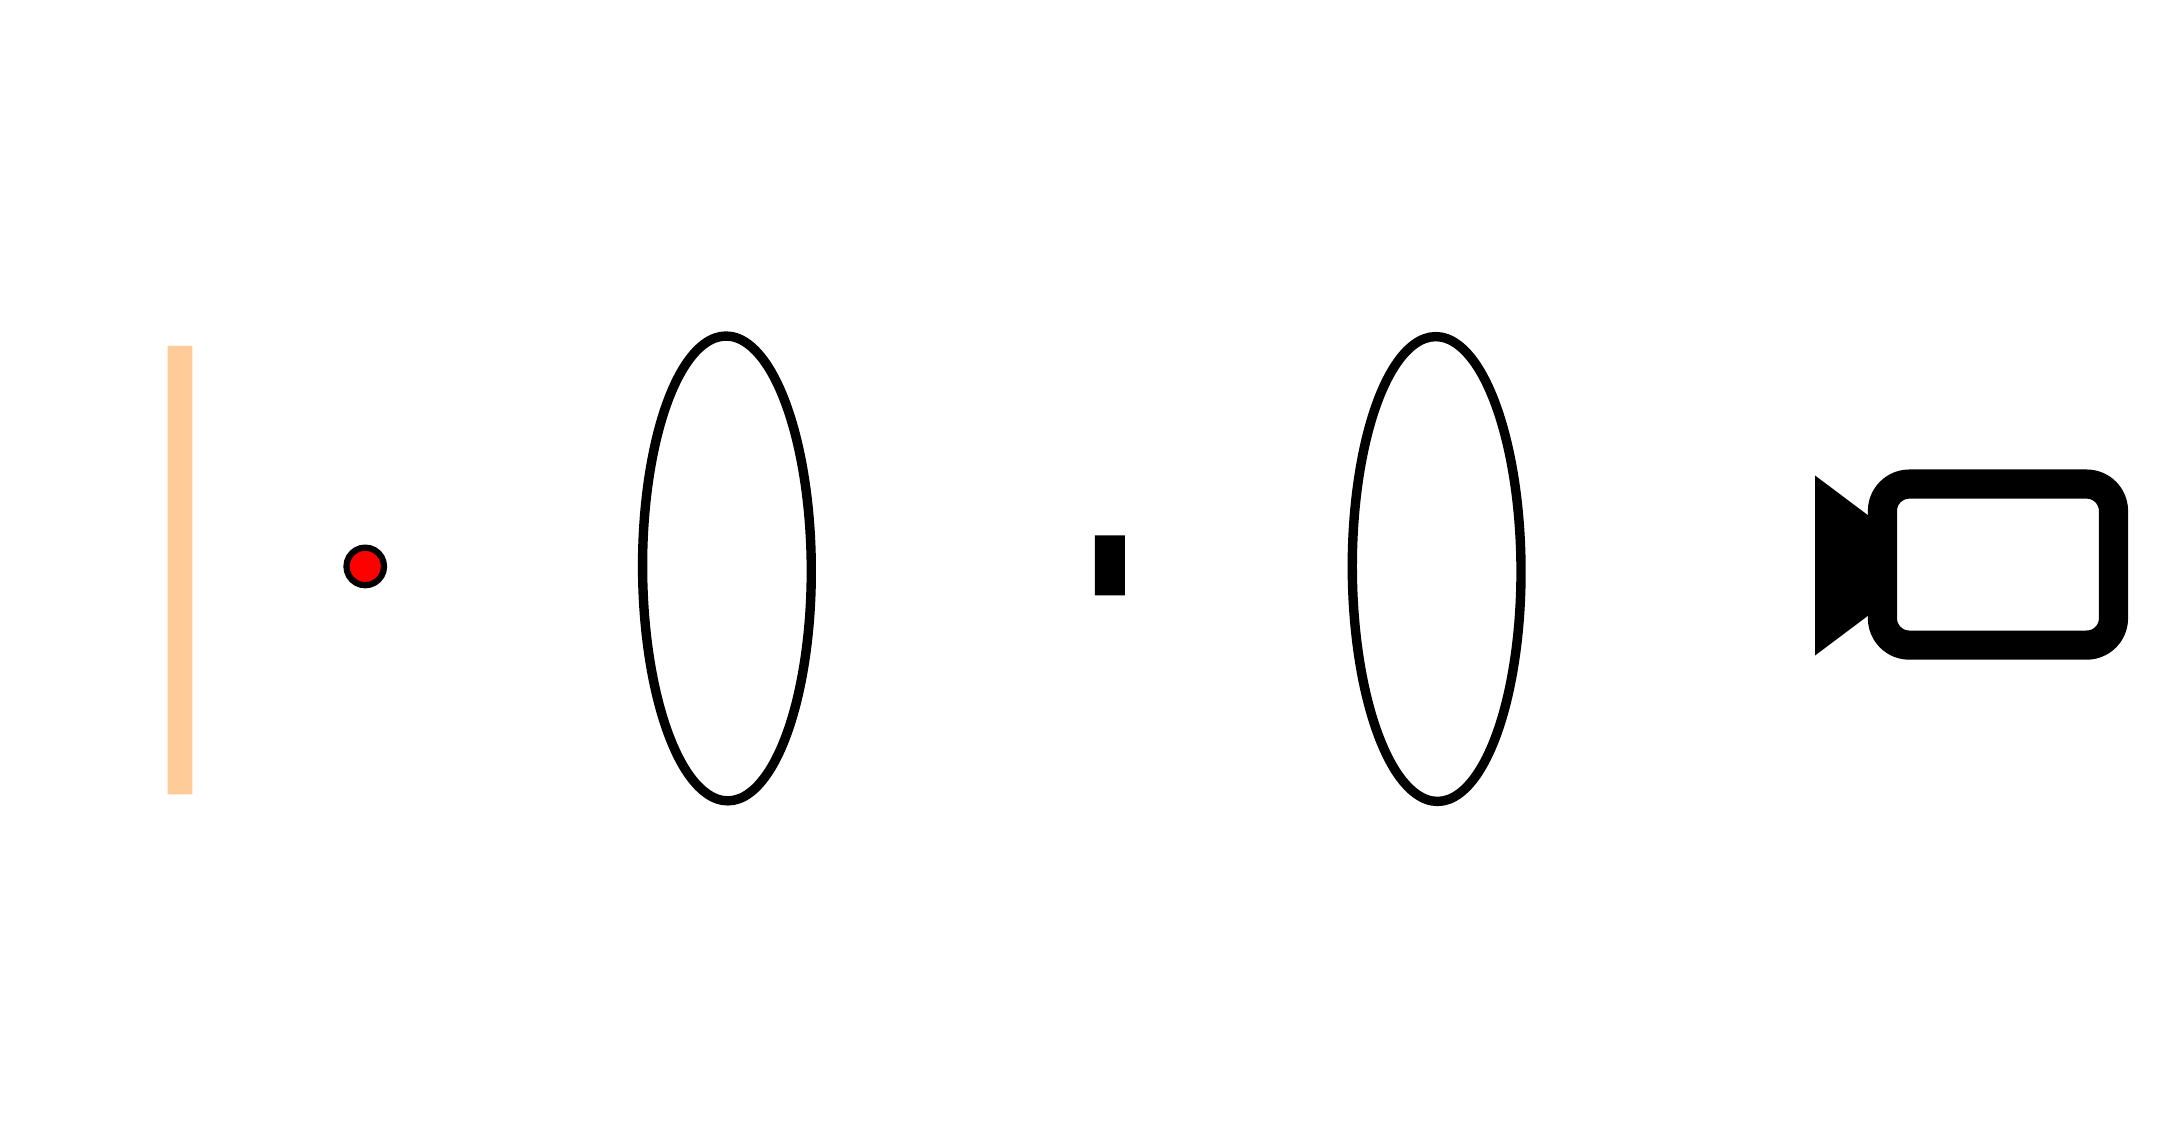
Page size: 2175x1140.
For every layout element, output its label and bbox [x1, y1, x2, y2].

text_box [1815, 475, 1876, 656]
text_box [1882, 484, 2114, 646]
text_box [1094, 535, 1125, 596]
text_box [346, 547, 385, 586]
text_box [1352, 336, 1522, 802]
text_box [642, 336, 812, 801]
